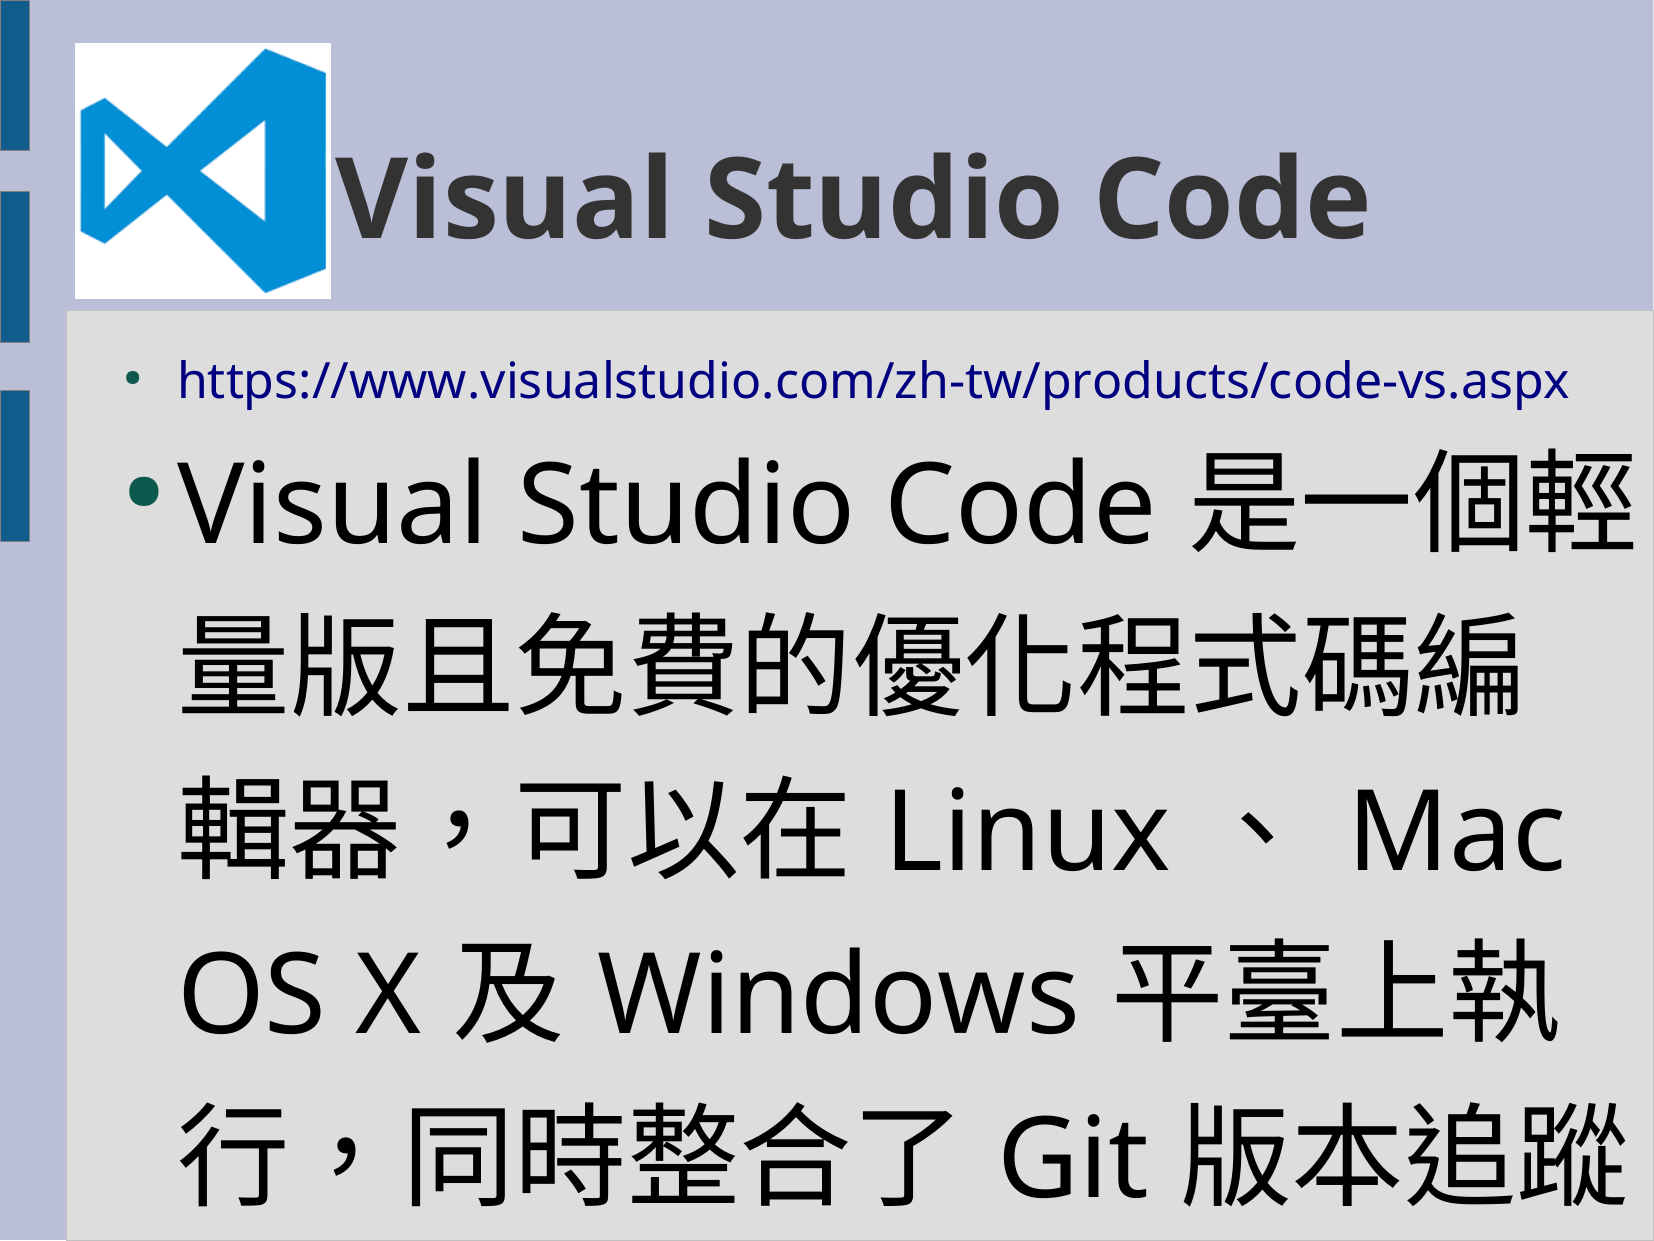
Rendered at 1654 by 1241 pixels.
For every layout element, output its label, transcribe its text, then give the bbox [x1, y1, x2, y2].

list https://www.visualstudio.com/zh-tw/products/code-vs.aspx Visual Studio Code是一個輕量版且免費的優化程式碼編輯器，可以在Linux、Mac OS X及Windows平臺上執行，同時整合了Git版本追蹤及控管功能。 [106, 344, 1639, 1216]
title Visual Studio Code [331, 91, 1534, 299]
picture [75, 43, 331, 299]
